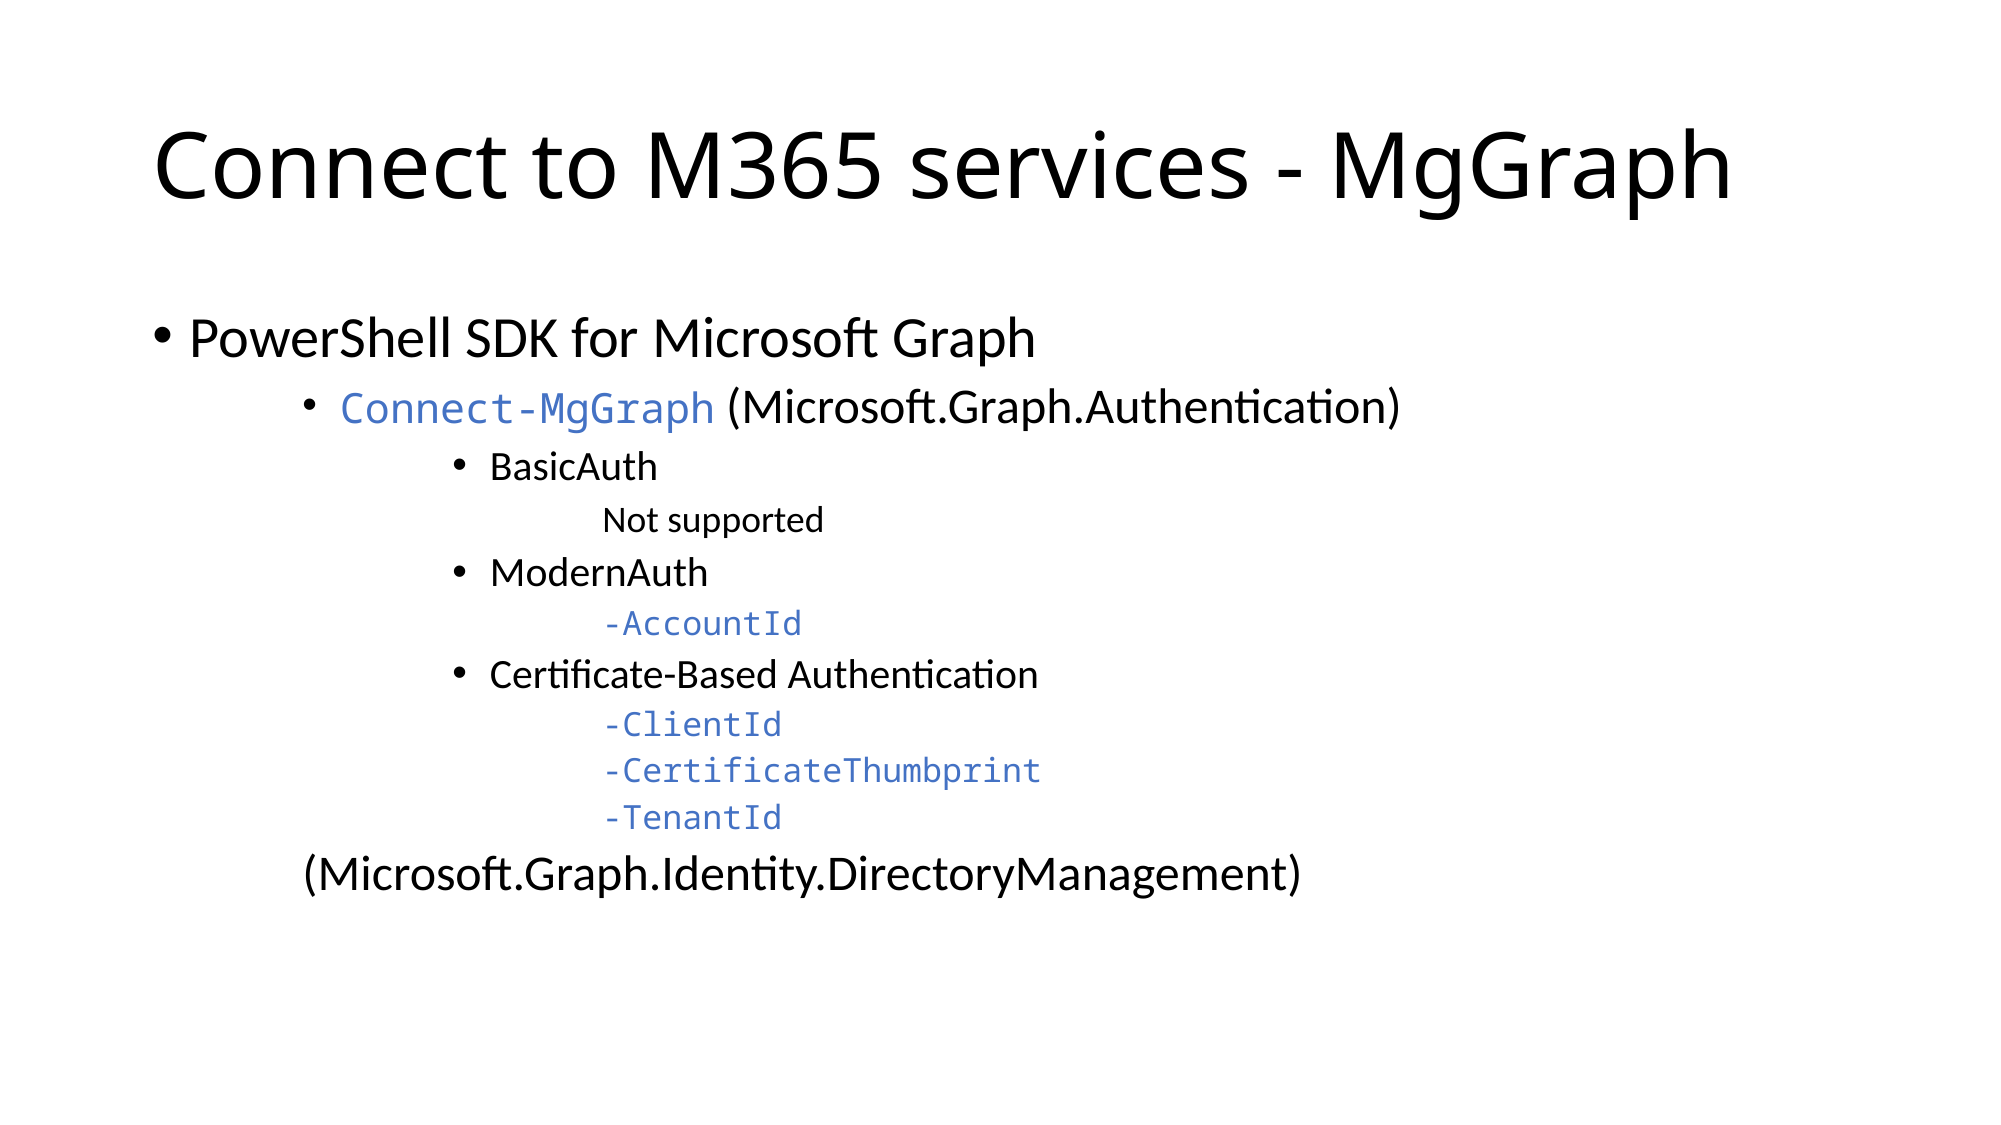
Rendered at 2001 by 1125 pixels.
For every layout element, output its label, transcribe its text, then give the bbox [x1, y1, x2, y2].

title Connect to M365 services - MgGraph [137, 59, 1863, 278]
list PowerShell SDK for Microsoft Graph Connect-MgGraph (Microsoft.Graph.Authentication) BasicAuth Not supported ModernAuth -AccountId Certificate-Based Authentication -ClientId -CertificateThumbprint -TenantId (Microsoft.Graph.Identity.DirectoryManagement) [137, 299, 1863, 1014]
